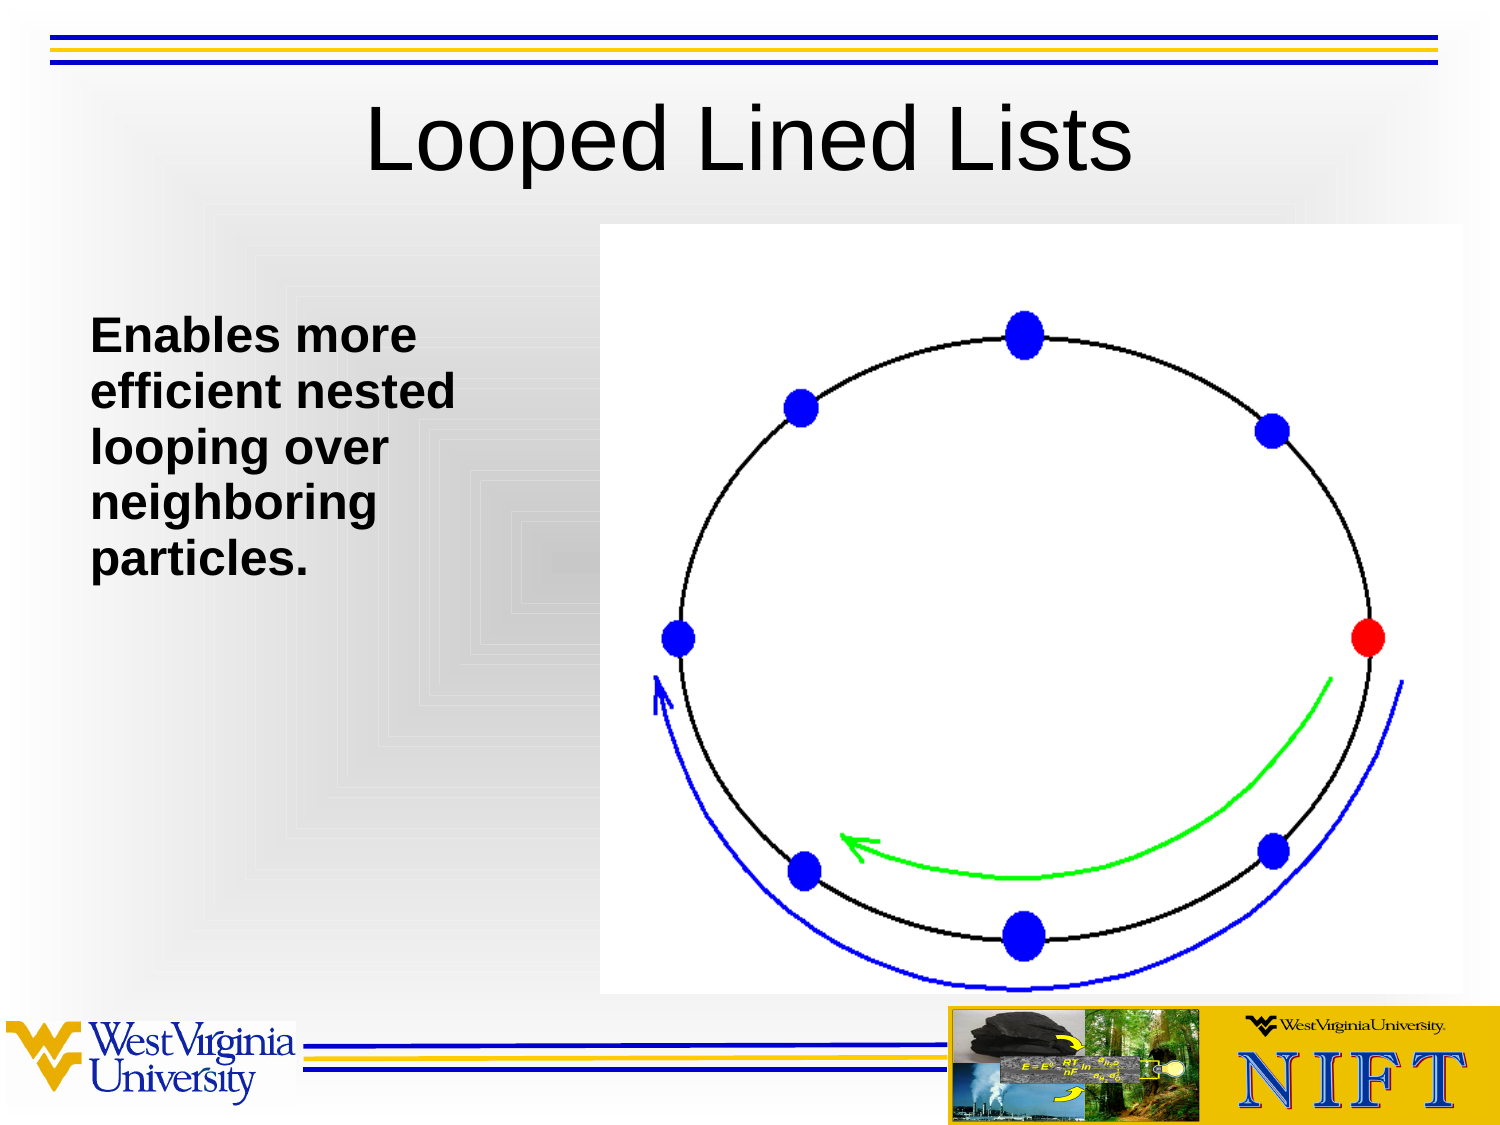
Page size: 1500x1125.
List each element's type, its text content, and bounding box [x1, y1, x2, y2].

picture [600, 224, 1463, 994]
picture [948, 1006, 1500, 1125]
text_box Enables more efficient nested looping over neighboring particles. [75, 299, 601, 863]
title Looped Lined Lists [75, 52, 1426, 226]
